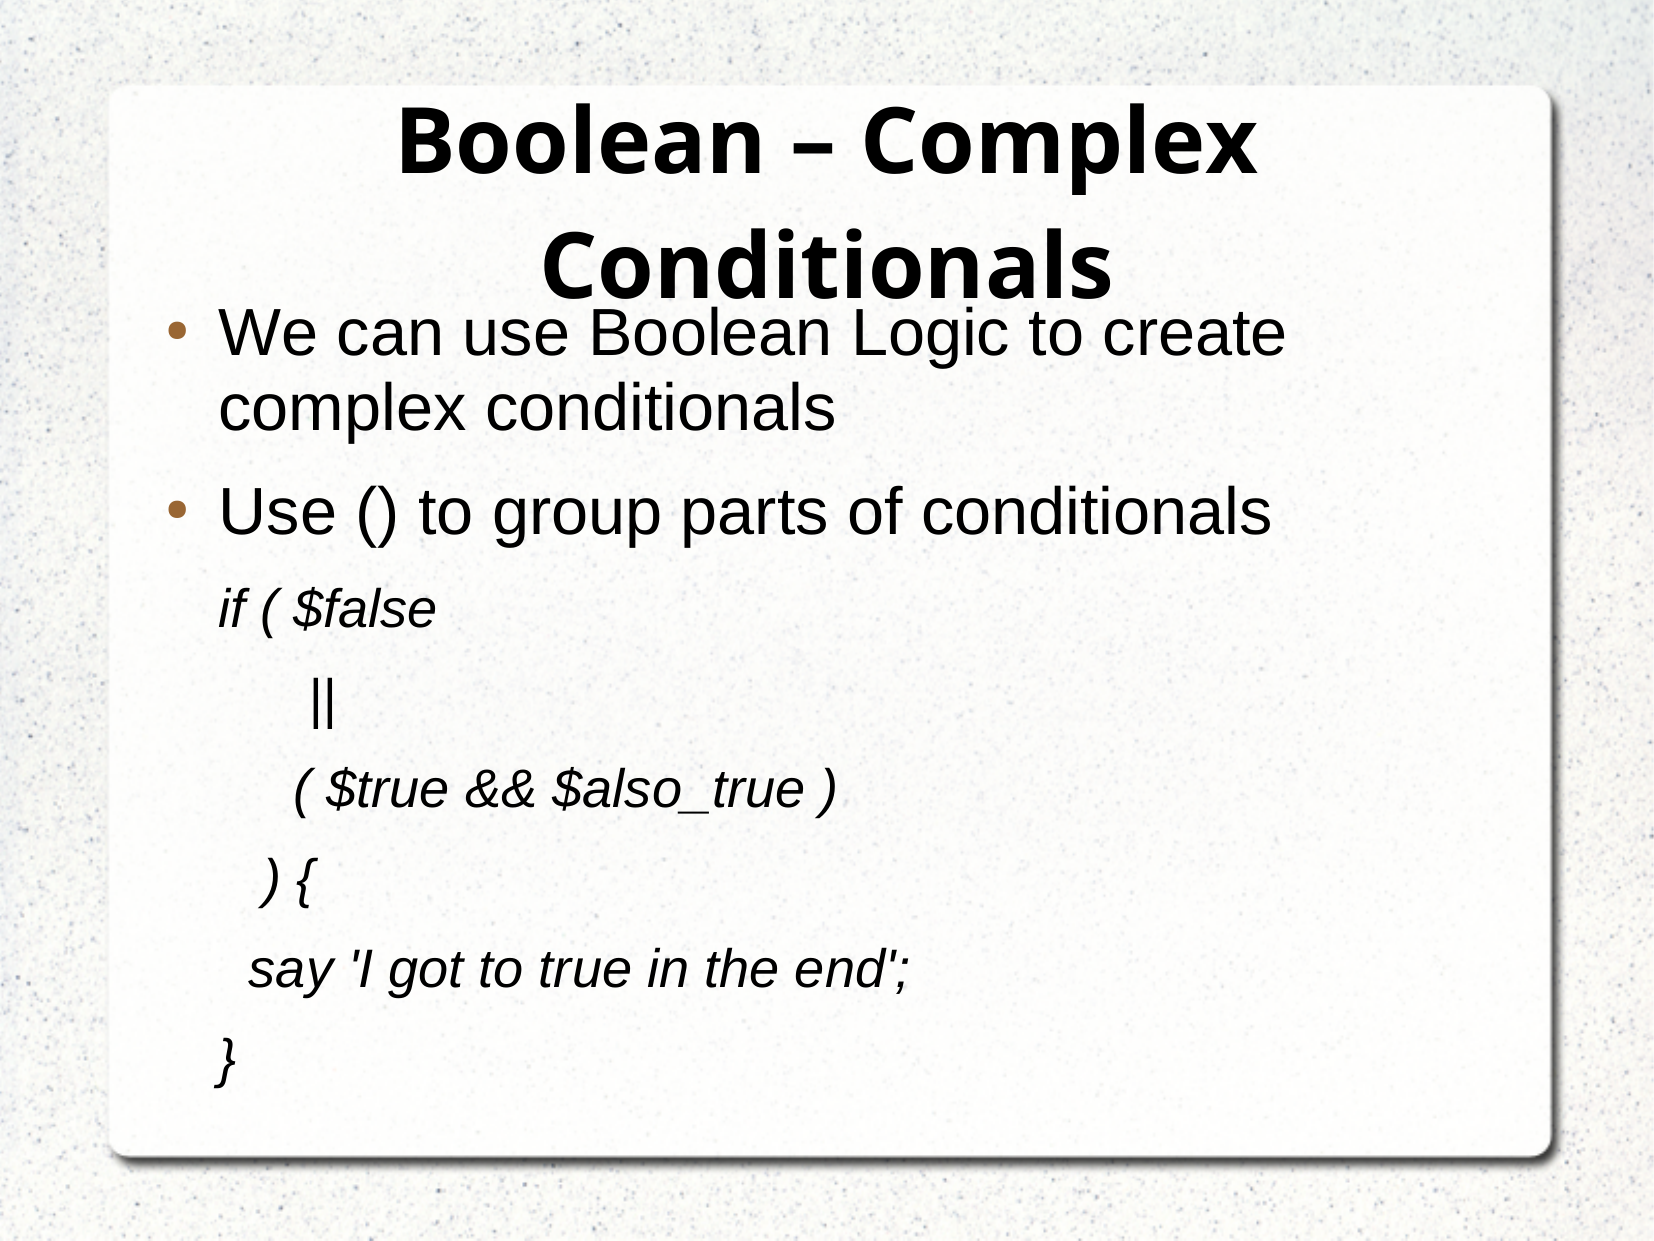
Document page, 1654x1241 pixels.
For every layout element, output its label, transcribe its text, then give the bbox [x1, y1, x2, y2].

title Boolean – Complex Conditionals [118, 96, 1536, 304]
picture [0, 0, 1654, 1241]
list We can use Boolean Logic to create complex conditionals Use () to group parts of conditionals if ( $false || ( $true && $also_true ) ) { say 'I got to true in the end'; } [147, 295, 1506, 1089]
